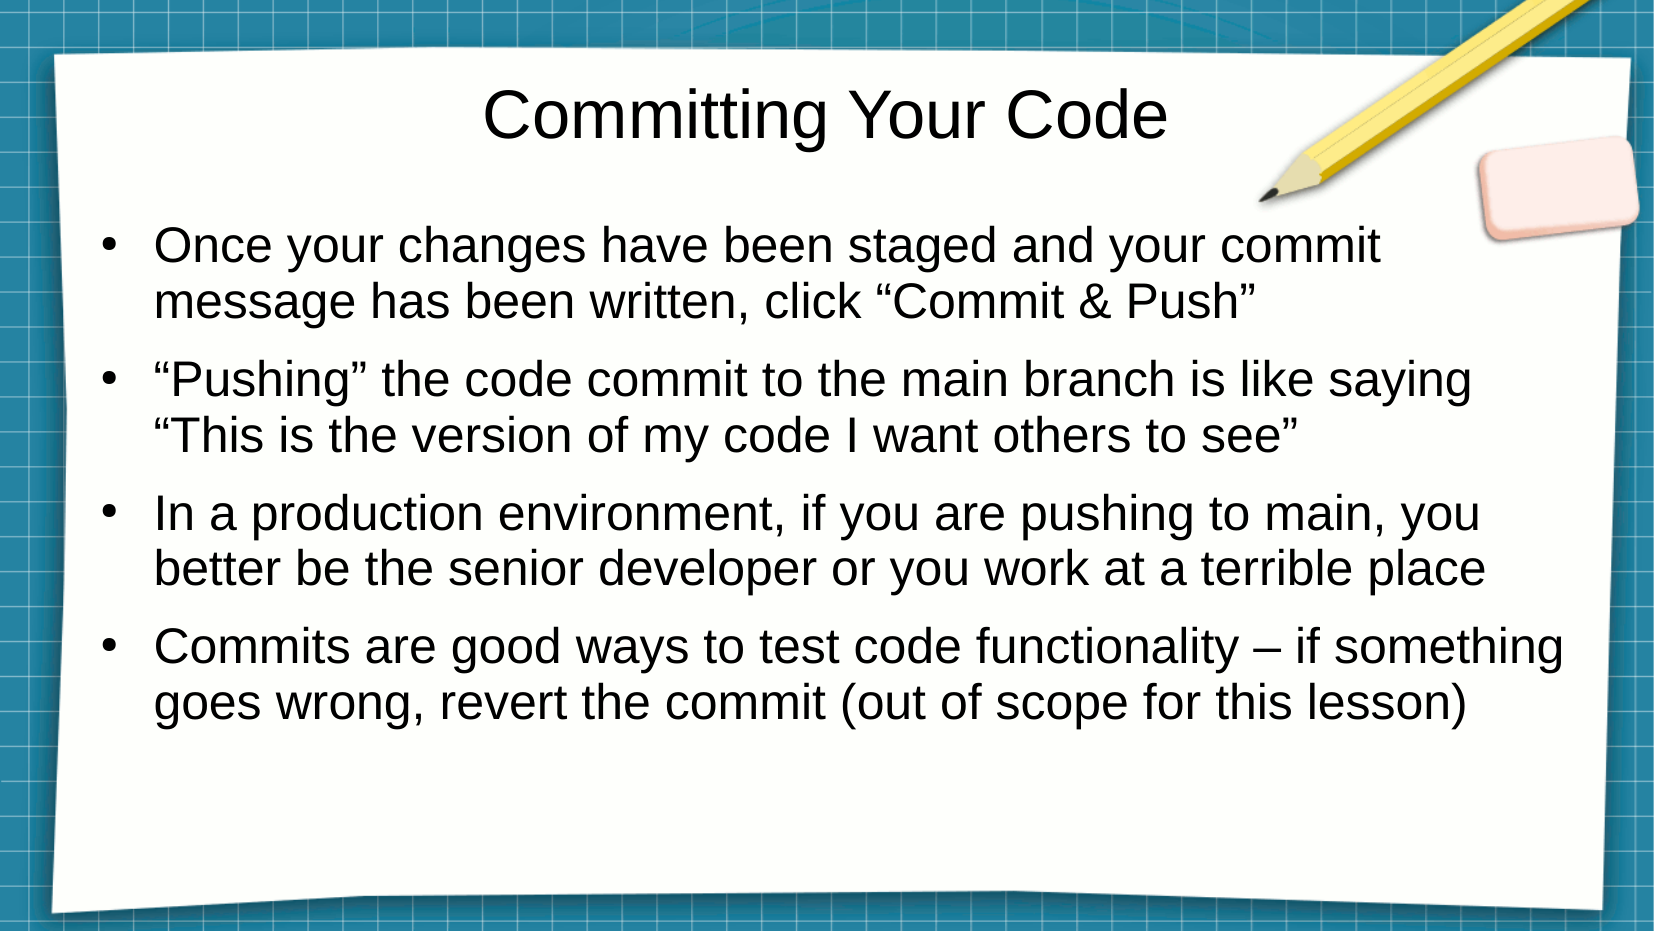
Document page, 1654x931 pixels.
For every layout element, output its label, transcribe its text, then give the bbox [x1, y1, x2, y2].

picture [0, 0, 1654, 931]
title Committing Your Code [82, 37, 1571, 193]
list Once your changes have been staged and your commit message has been written, click “Commit & Push” “Pushing” the code commit to the main branch is like saying “This is the version of my code I want others to see” In a production environment, if you are pushing to main, you better be the senior developer or you work at a terrible place Commits are good ways to test code functionality – if something goes wrong, revert the commit (out of scope for this lesson) [82, 217, 1571, 758]
